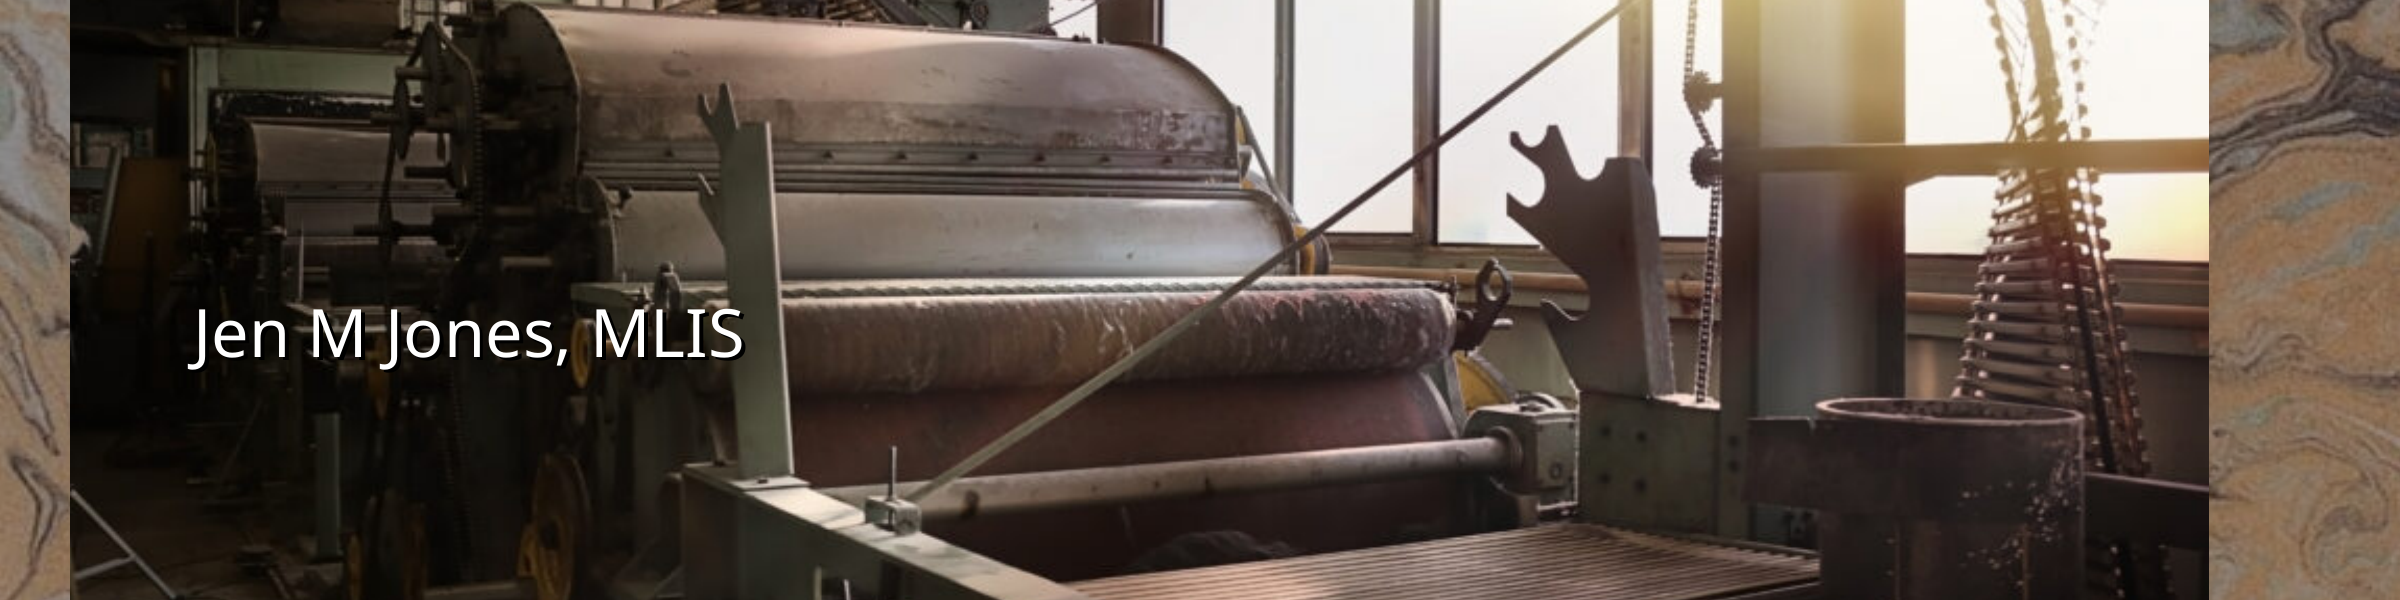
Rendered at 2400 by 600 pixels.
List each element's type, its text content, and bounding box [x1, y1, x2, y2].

text_box Jen M Jones, MLIS [123, 283, 834, 378]
picture [0, 0, 2400, 600]
